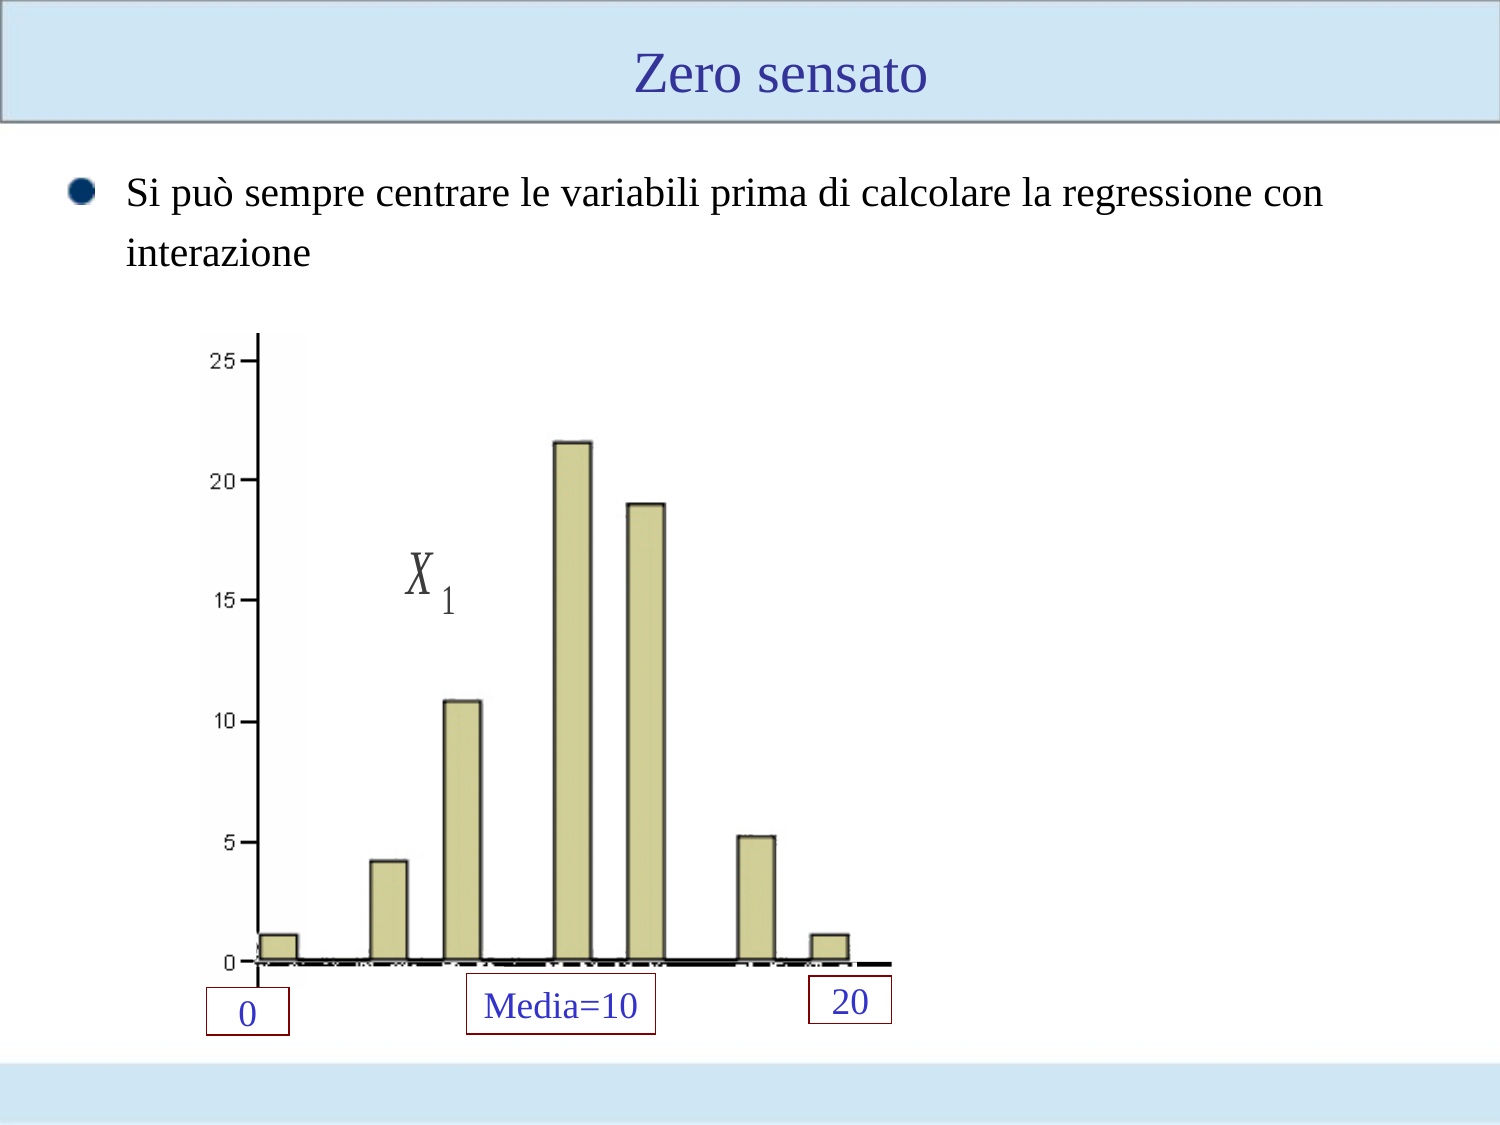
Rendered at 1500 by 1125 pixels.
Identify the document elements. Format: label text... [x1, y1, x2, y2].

chart [390, 538, 470, 623]
title Zero sensato [249, 21, 1313, 117]
text_box Si può sempre centrare le variabili prima di calcolare la regressione con interazione [49, 146, 1351, 283]
text_box 0 [206, 987, 290, 1036]
text_box 20 [809, 976, 892, 1024]
text_box Media=10 [466, 973, 656, 1035]
picture [0, 0, 1500, 1125]
